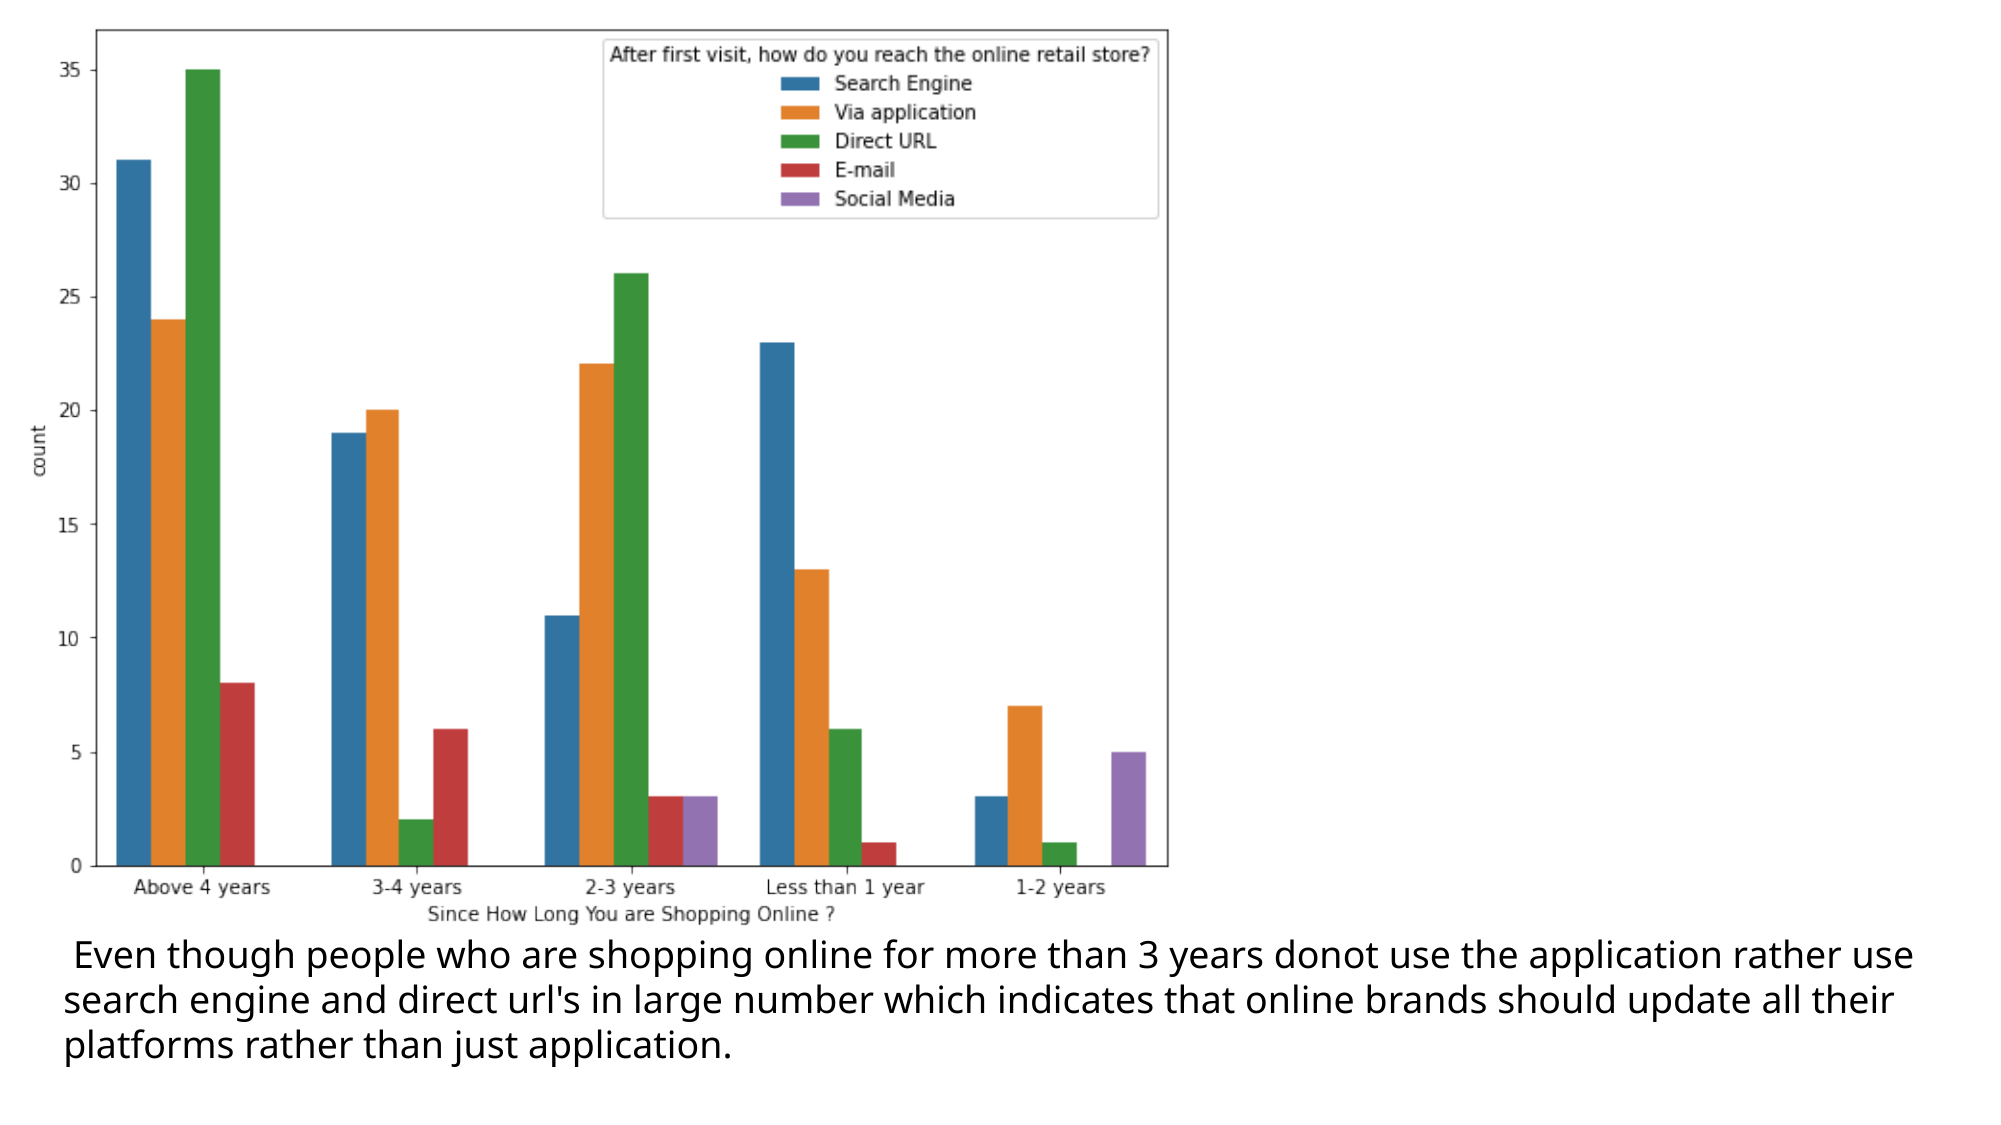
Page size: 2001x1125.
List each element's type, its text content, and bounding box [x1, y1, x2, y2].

text_box Even though people who are shopping online for more than 3 years donot use the application rather use search engine and direct url's in large number which indicates that online brands should update all their platforms rather than just application. [48, 923, 1972, 1075]
picture [17, 16, 1181, 939]
